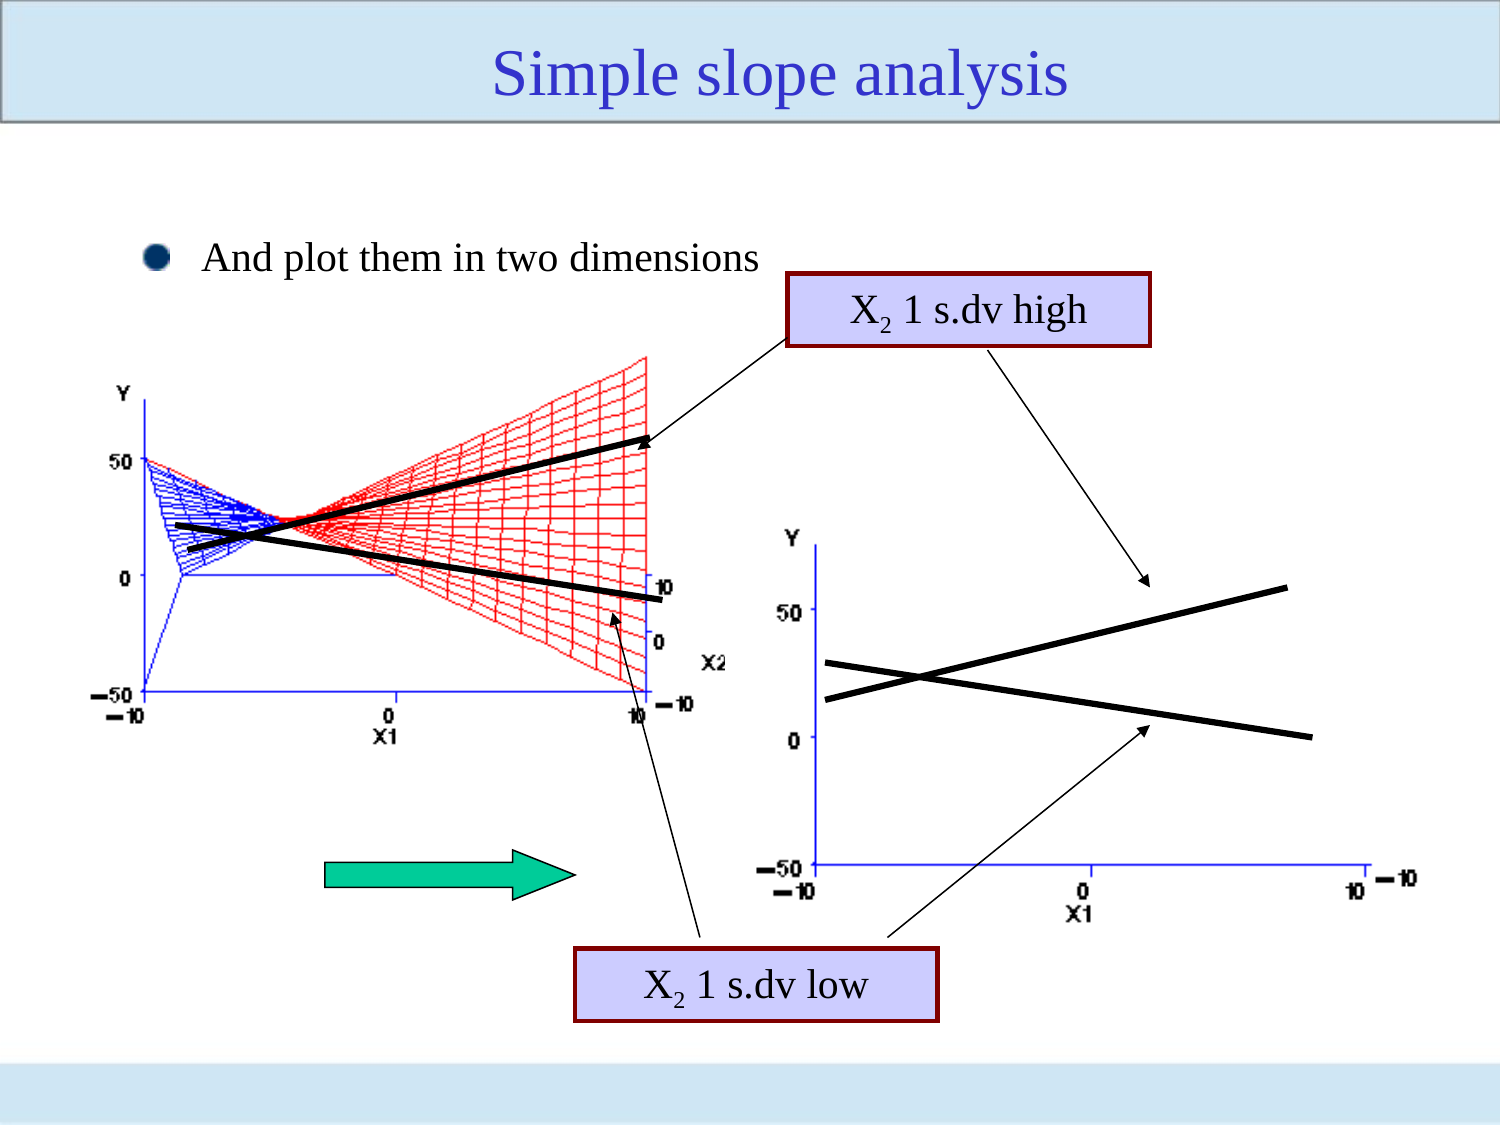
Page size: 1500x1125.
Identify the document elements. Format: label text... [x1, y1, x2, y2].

text_box X2 1 s.dv high [787, 273, 1150, 347]
title Simple slope analysis [249, 21, 1313, 117]
text_box X2 1 s.dv low [575, 948, 938, 1022]
picture [0, 0, 1500, 1125]
text_box And plot them in two dimensions [124, 212, 1426, 288]
